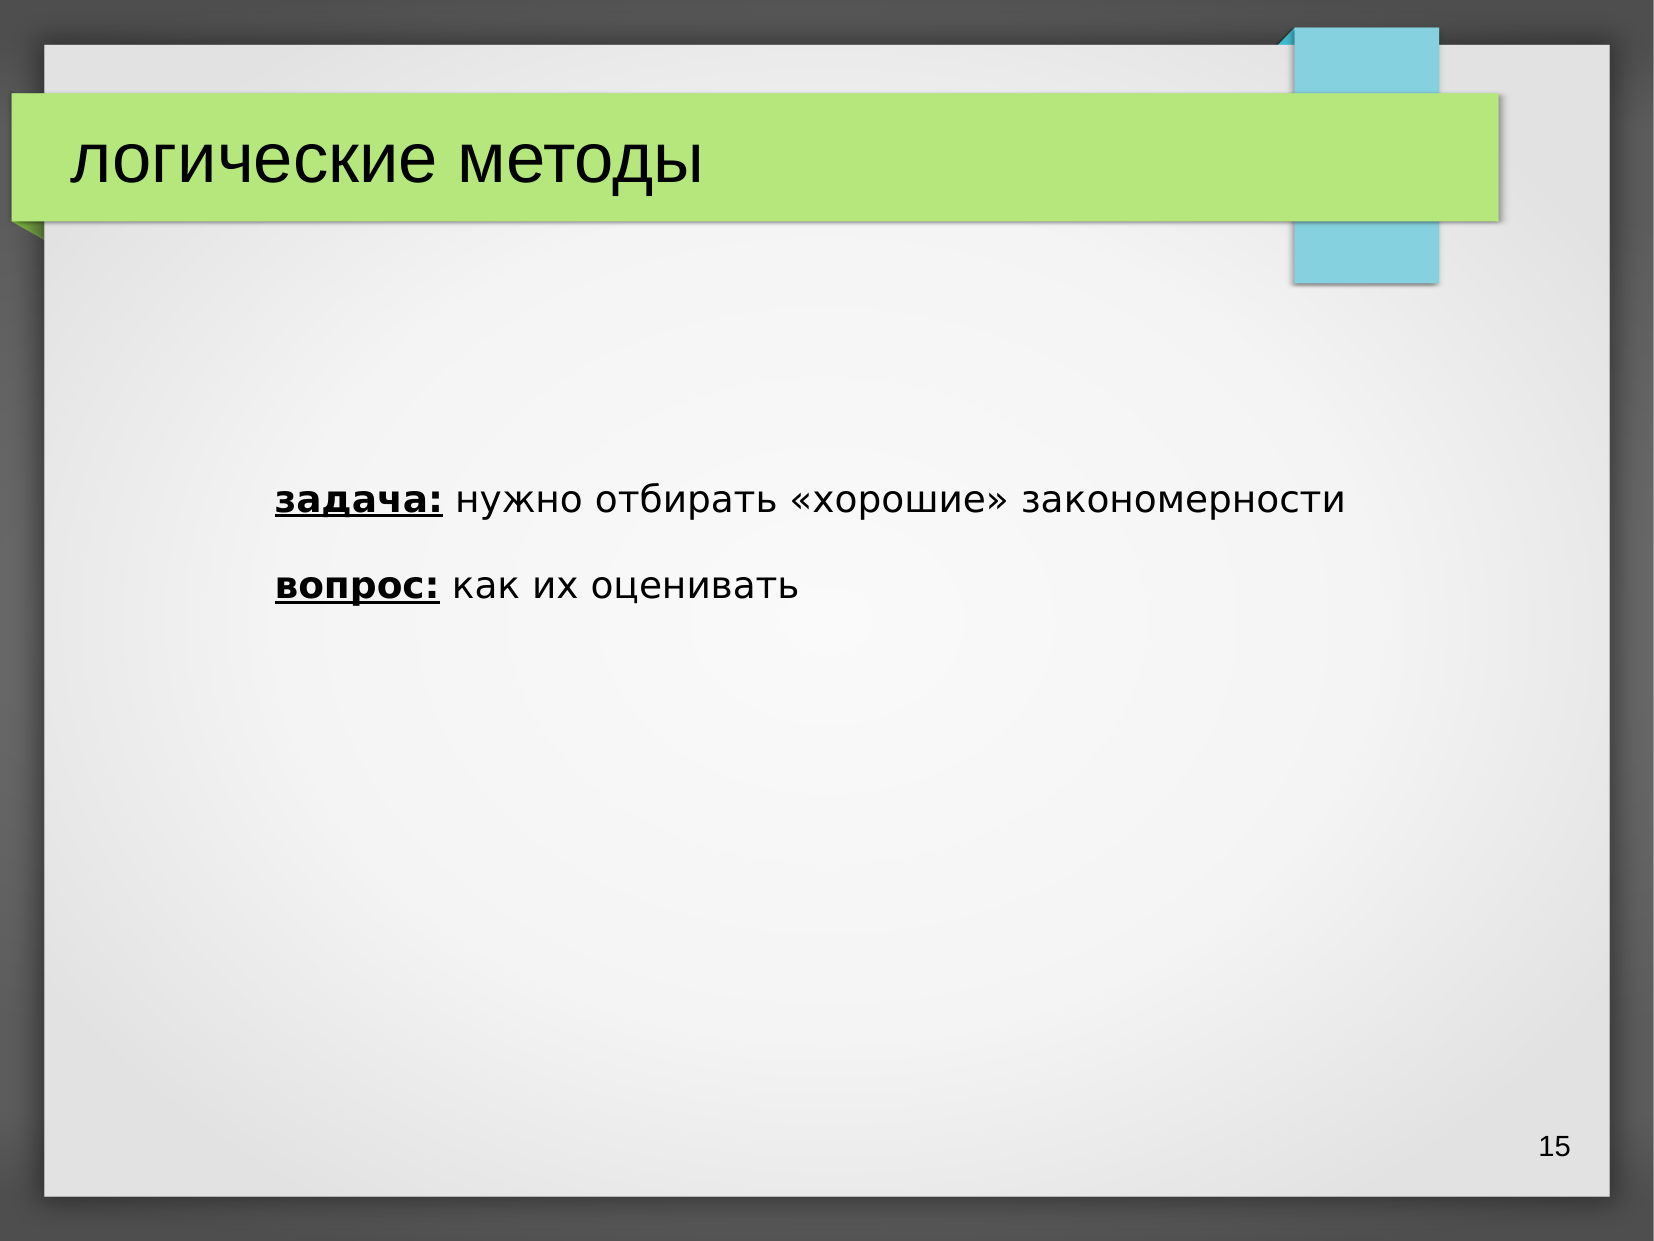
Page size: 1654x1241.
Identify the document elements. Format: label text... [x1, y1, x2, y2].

title логические методы [70, 118, 1205, 199]
picture [0, 0, 1654, 1241]
text_box задача: нужно отбирать «хорошие» закономерности вопрос: как их оценивать [259, 469, 1394, 662]
